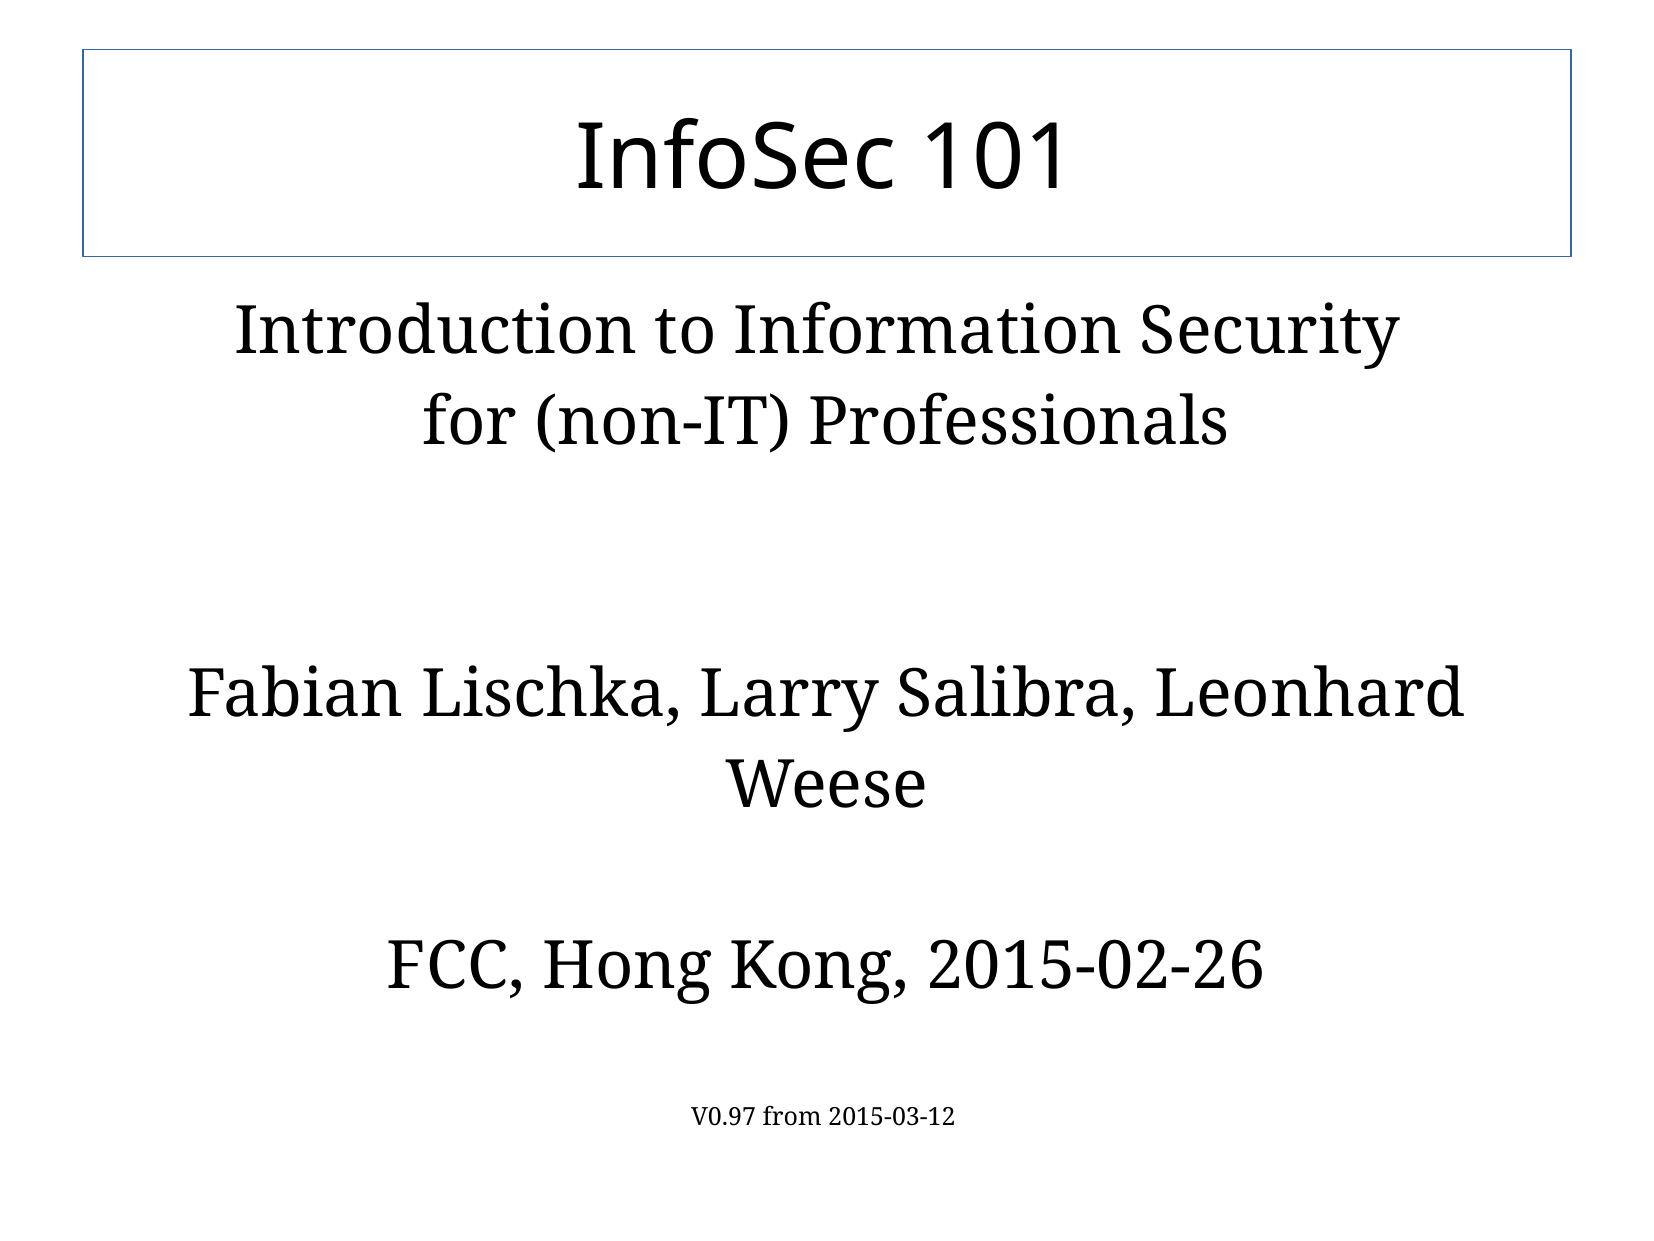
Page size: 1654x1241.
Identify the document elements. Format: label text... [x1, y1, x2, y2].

subtitle Introduction to Information Security for (non-IT) Professionals Fabian Lischka, Larry Salibra, Leonhard Weese FCC, Hong Kong, 2015-02-26 V0.97 from 2015-03-12 [82, 290, 1571, 1126]
title InfoSec 101 [82, 49, 1571, 257]
